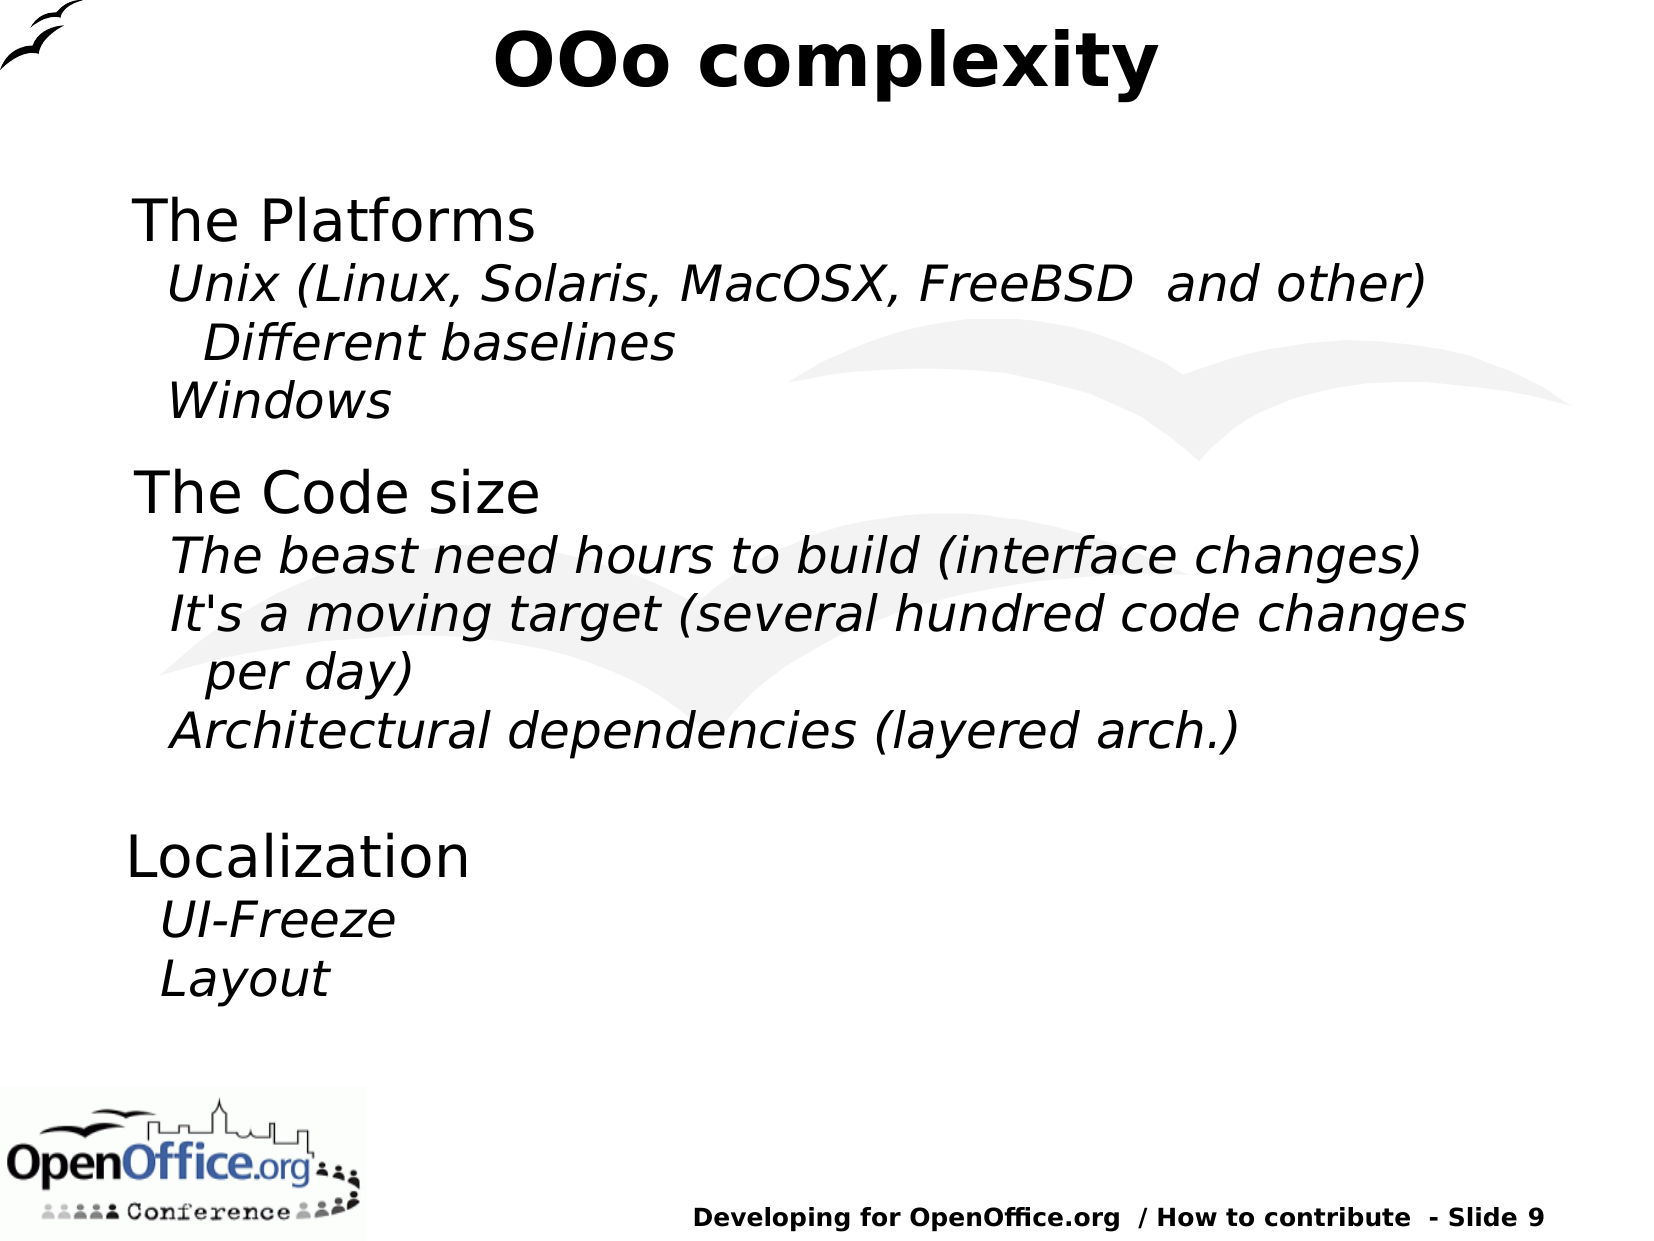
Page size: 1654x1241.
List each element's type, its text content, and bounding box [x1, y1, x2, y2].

picture [0, 1086, 367, 1241]
text_box Localization UI-Freeze Layout [89, 823, 1531, 1039]
title OOo complexity [0, 0, 1654, 121]
text_box The Platforms Unix (Linux, Solaris, MacOSX, FreeBSD and other) Different baselines Windows [96, 187, 1531, 444]
text_box The Code size The beast need hours to build (interface changes) It's a moving target (several hundred code changes per day) Architectural dependencies (layered arch.) [99, 459, 1525, 813]
